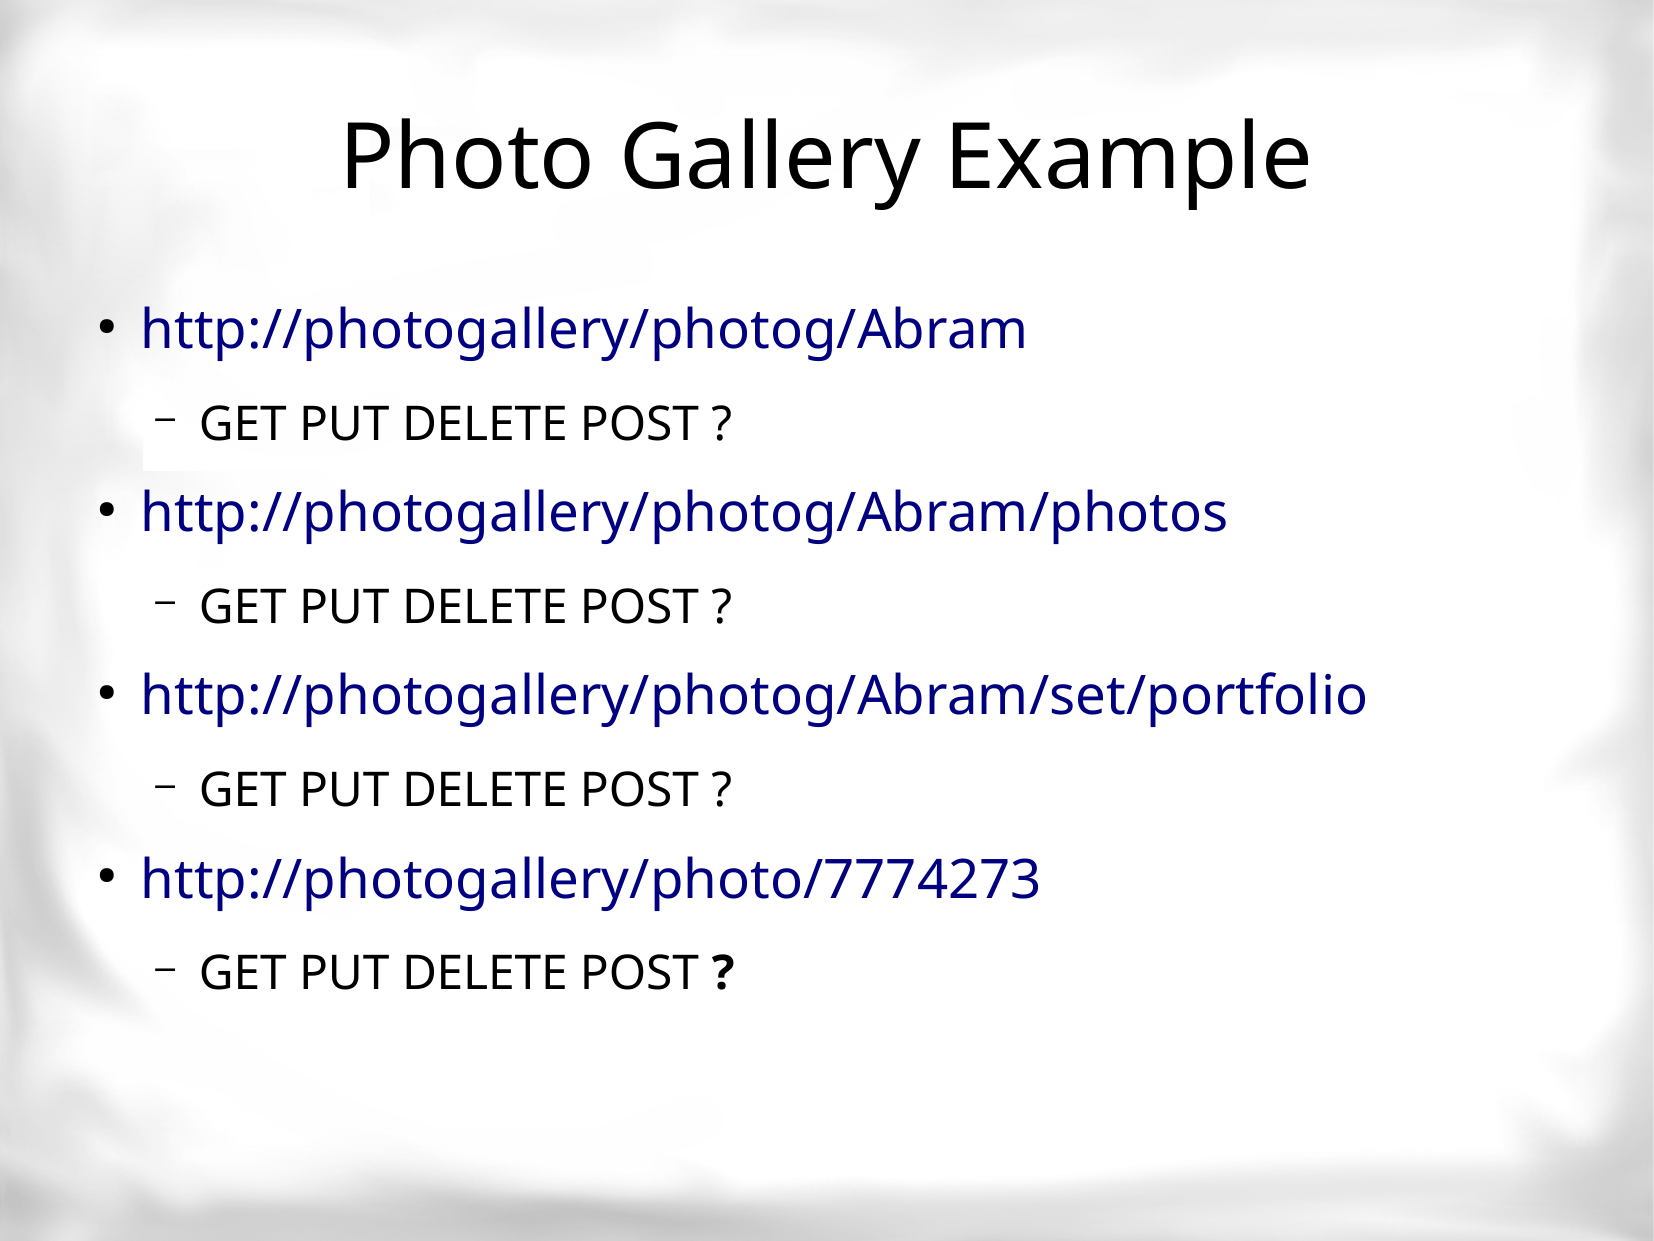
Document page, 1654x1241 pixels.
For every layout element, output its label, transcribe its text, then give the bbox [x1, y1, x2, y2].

picture [0, 0, 1654, 1241]
list http://photogallery/photog/Abram GET PUT DELETE POST ? http://photogallery/photog/Abram/photos GET PUT DELETE POST ? http://photogallery/photog/Abram/set/portfolio GET PUT DELETE POST ? http://photogallery/photo/7774273 GET PUT DELETE POST ? [82, 290, 1571, 1010]
title Photo Gallery Example [82, 49, 1571, 257]
